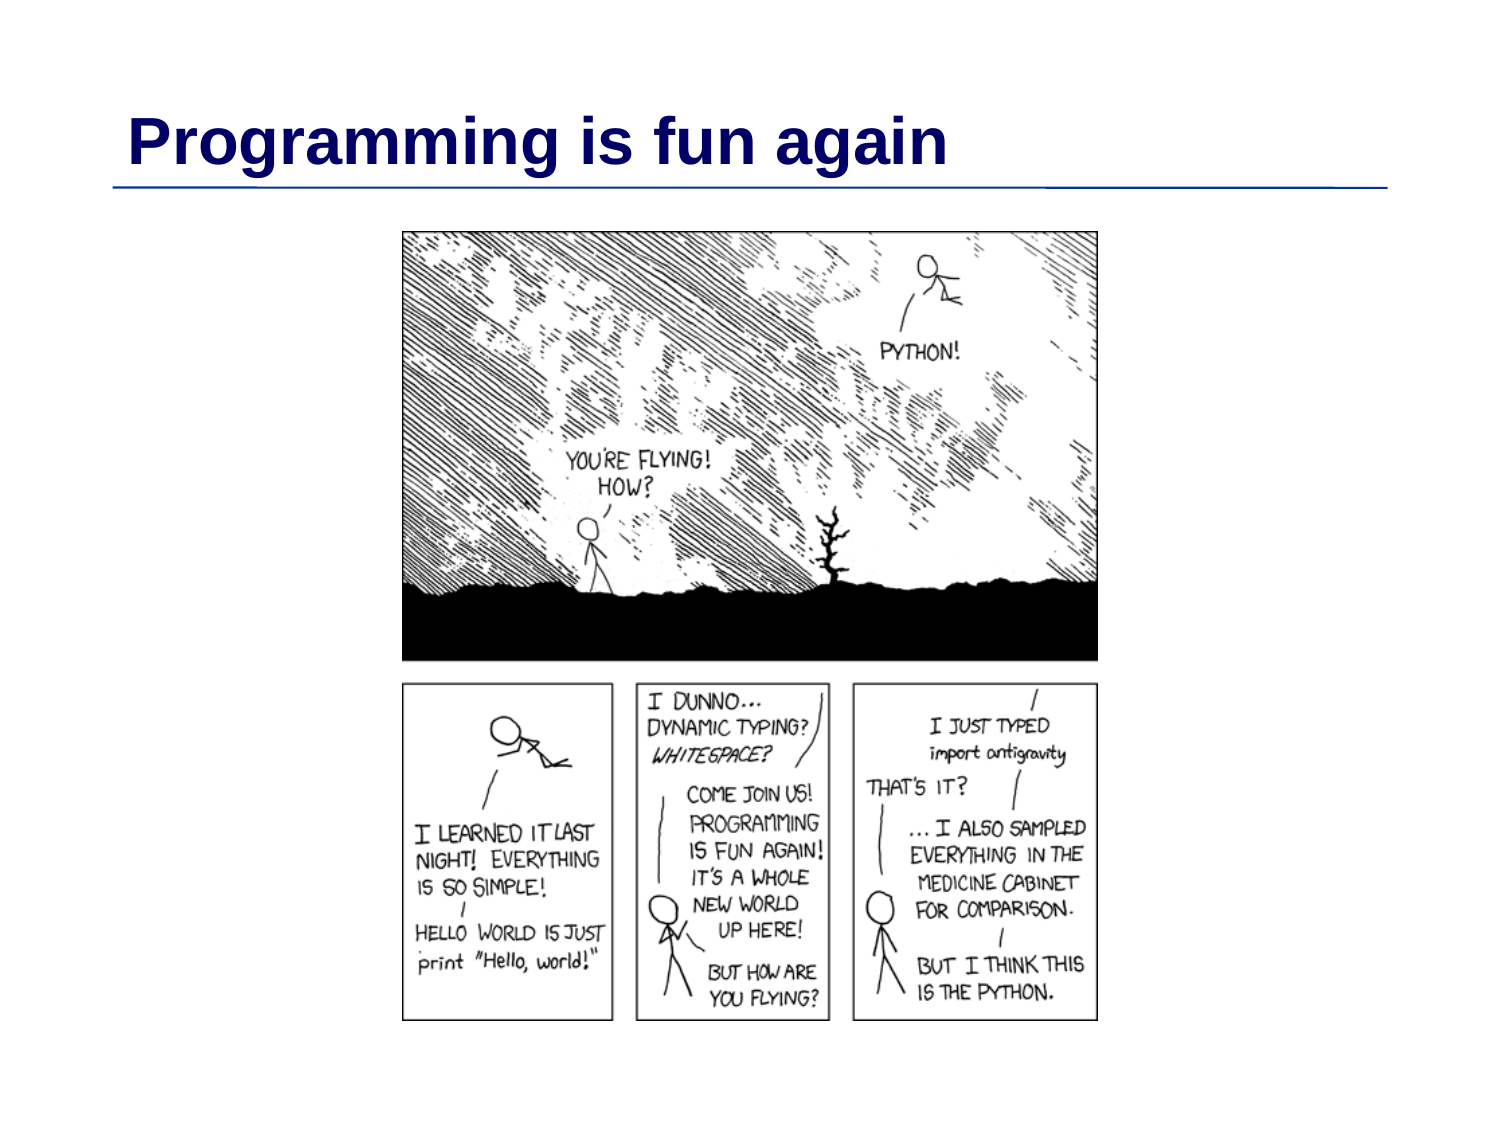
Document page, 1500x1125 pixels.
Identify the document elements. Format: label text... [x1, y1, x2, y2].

picture [402, 231, 1098, 1021]
text_box Programming is fun again [112, 89, 1388, 185]
